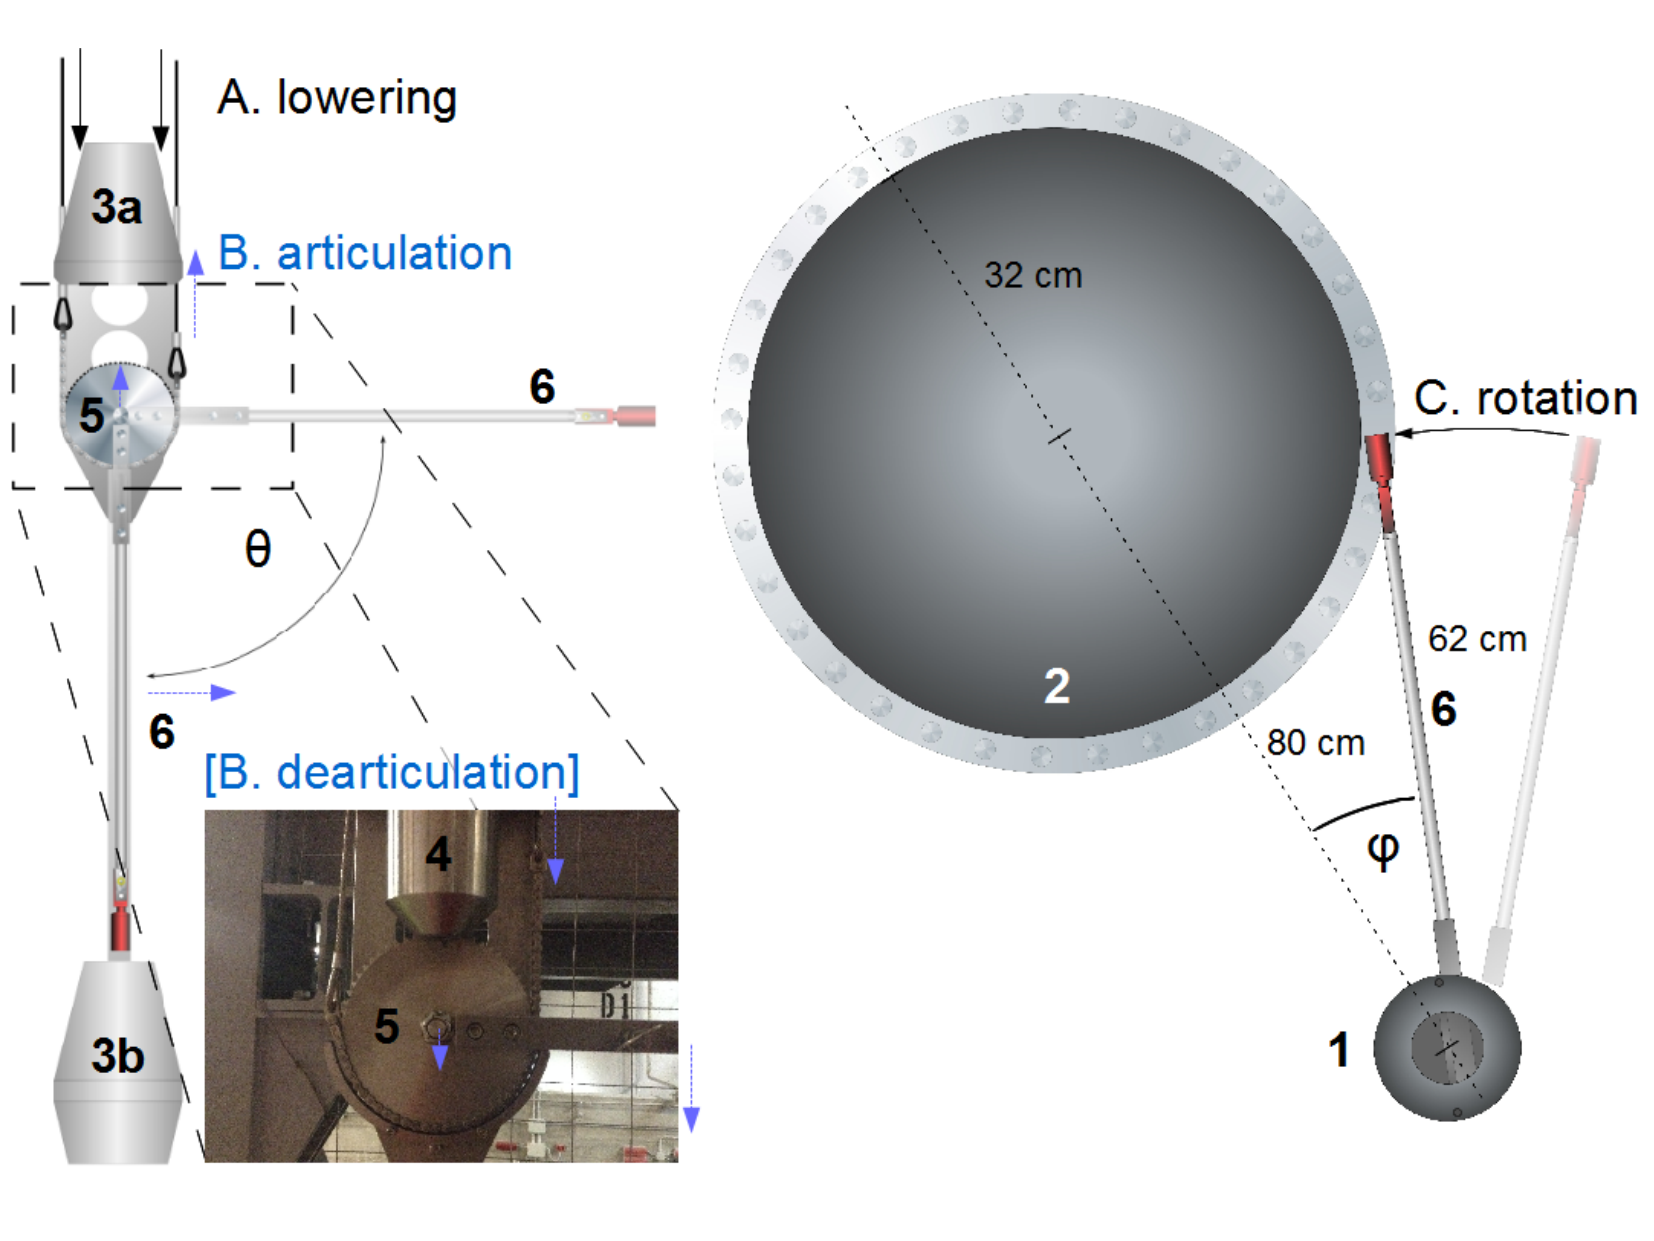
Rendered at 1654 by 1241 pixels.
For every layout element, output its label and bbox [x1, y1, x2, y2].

picture [11, 48, 1641, 1169]
